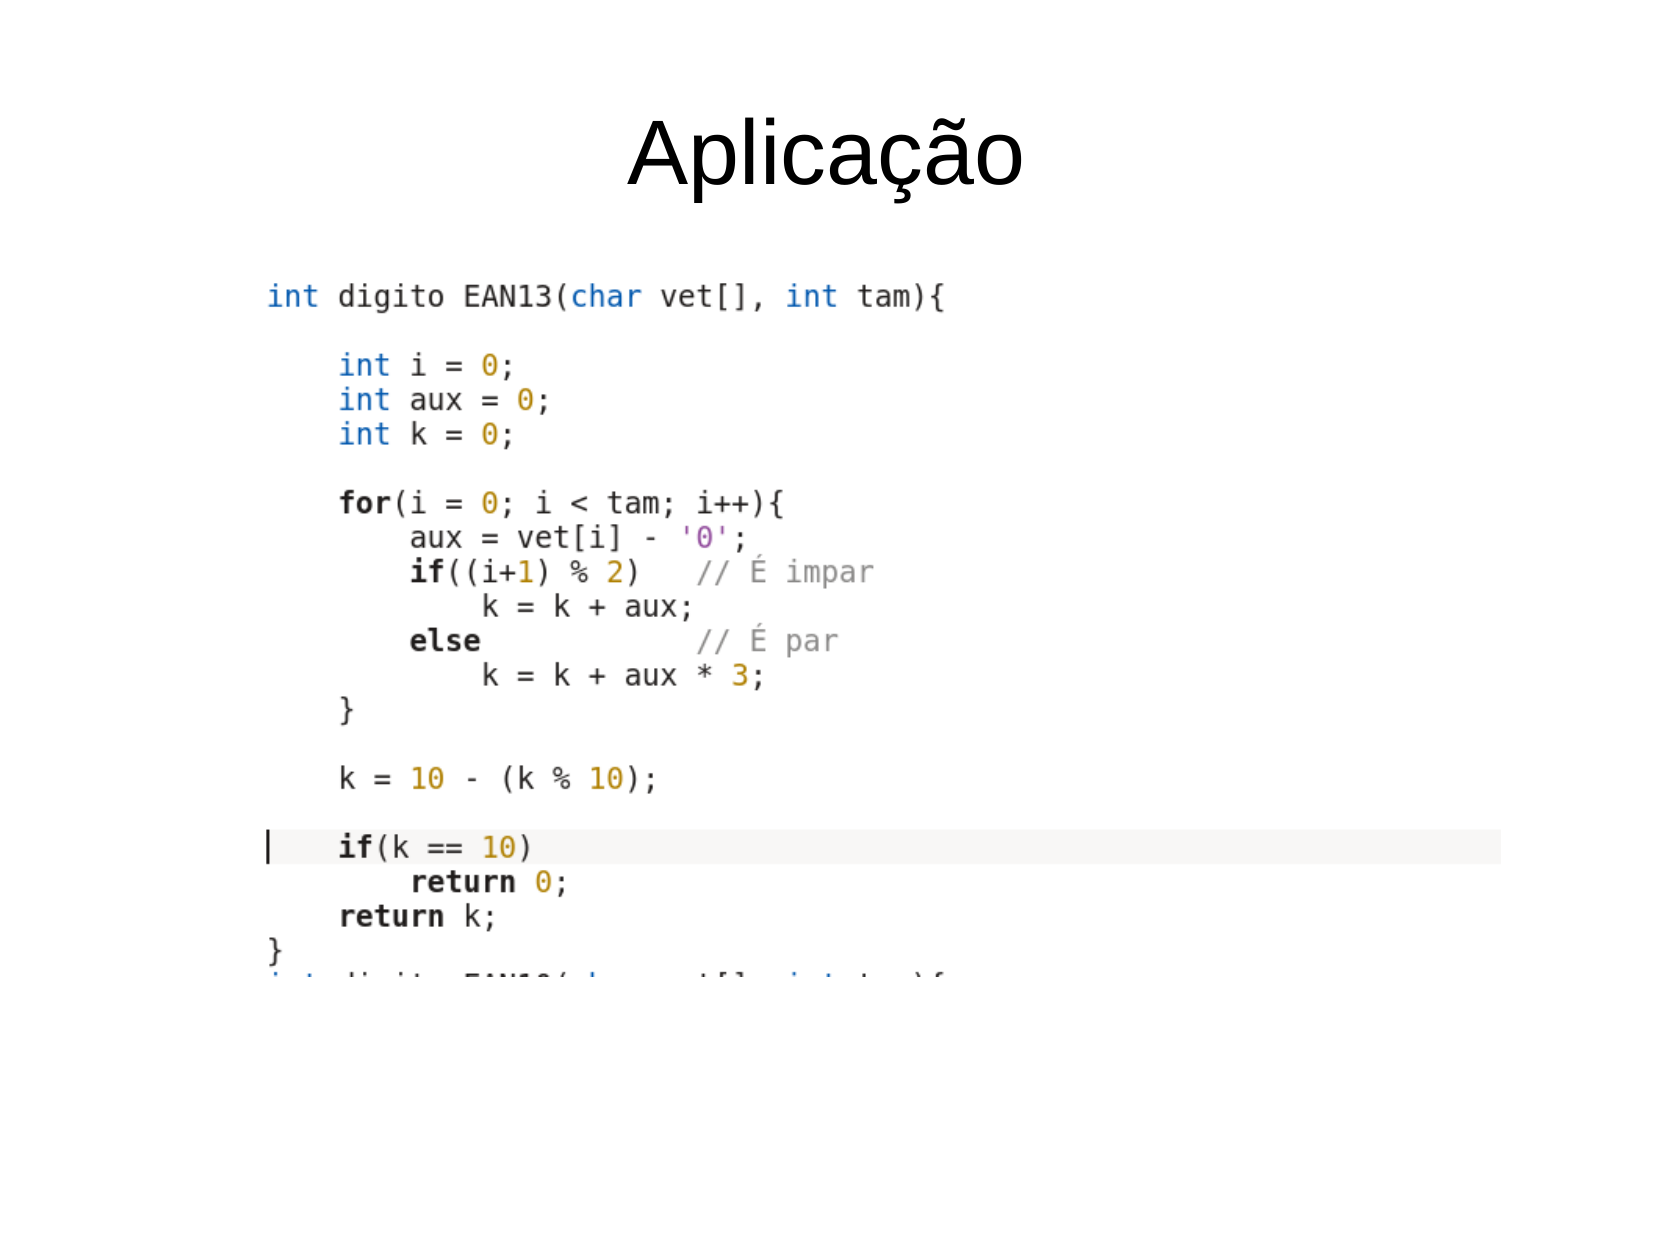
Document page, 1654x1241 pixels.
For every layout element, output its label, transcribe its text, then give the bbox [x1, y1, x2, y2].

picture [265, 282, 1501, 977]
title Aplicação [82, 49, 1571, 257]
